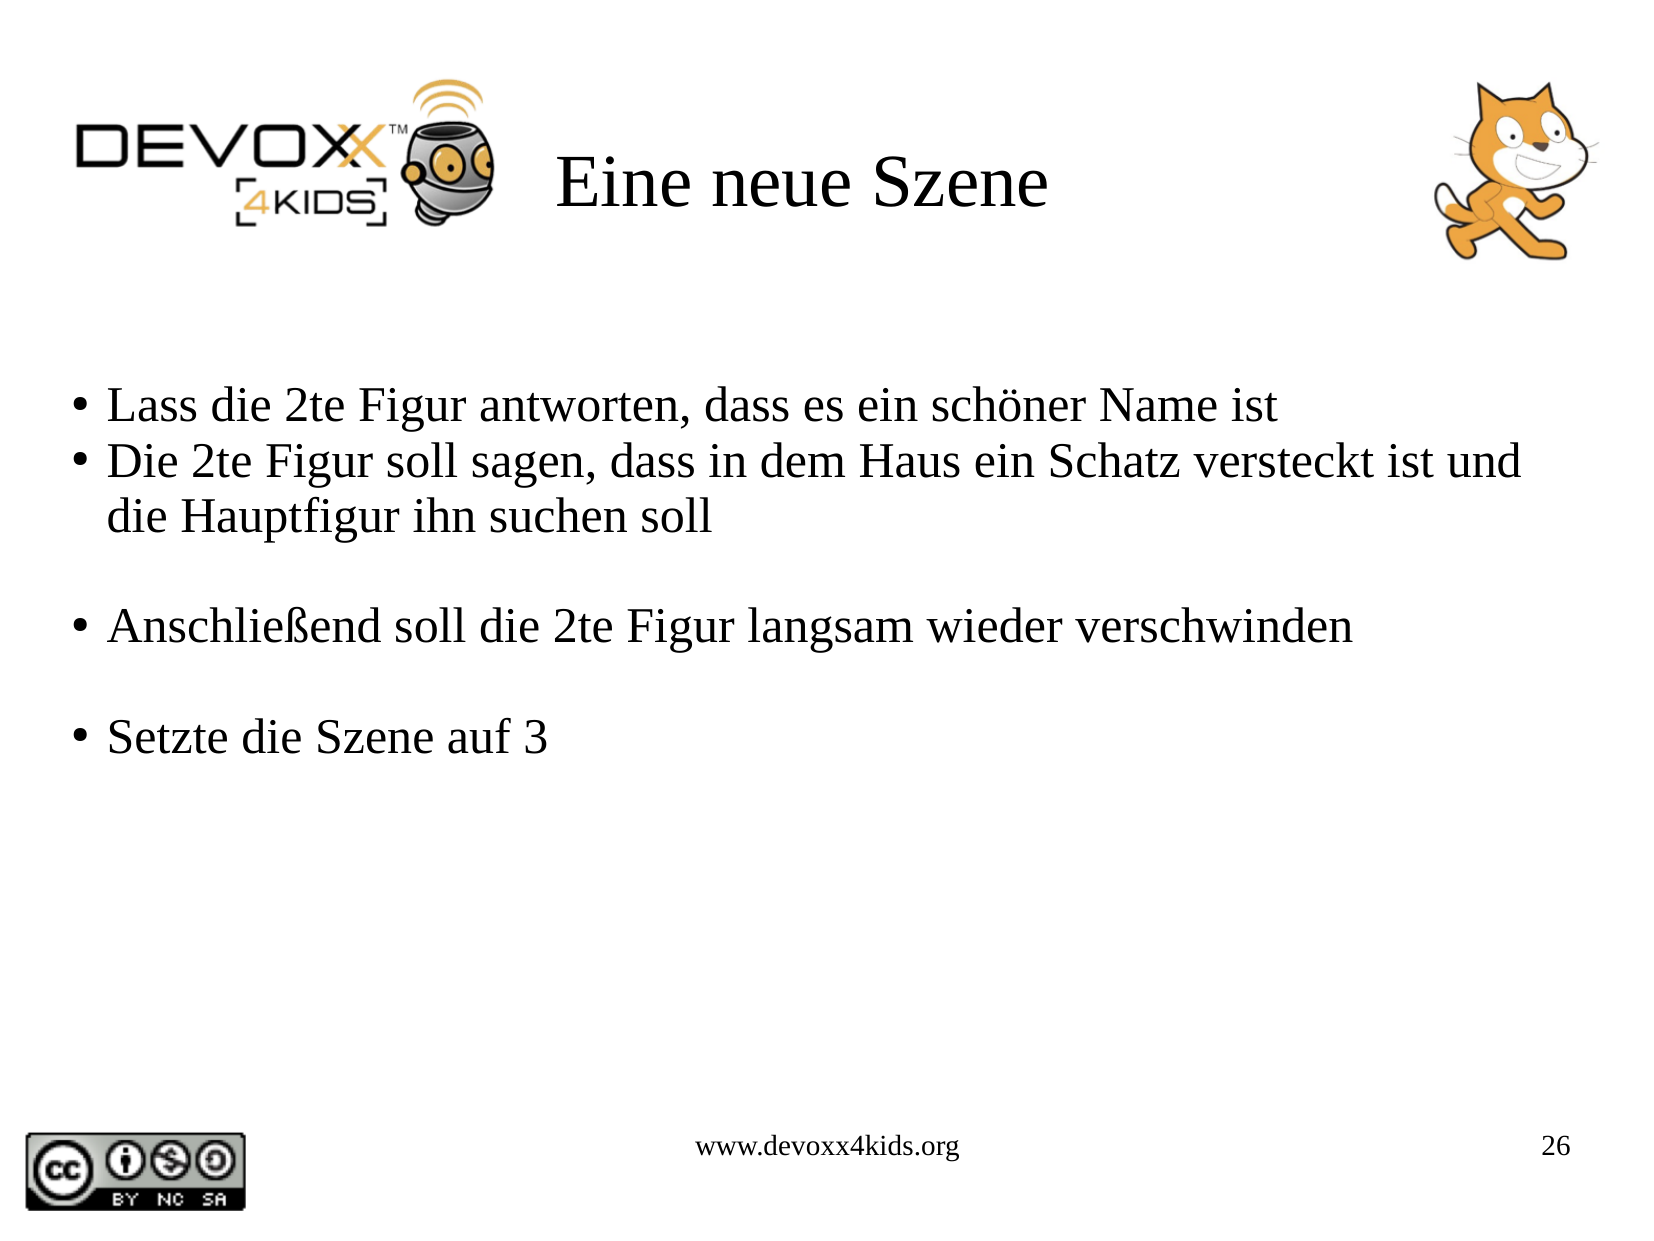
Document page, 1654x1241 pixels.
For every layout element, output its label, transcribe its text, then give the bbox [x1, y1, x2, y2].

subtitle Lass die 2te Figur antworten, dass es ein schöner Name ist Die 2te Figur soll sagen, dass in dem Haus ein Schatz versteckt ist und die Hauptfigur ihn suchen soll Anschließend soll die 2te Figur langsam wieder verschwinden Setzte die Szene auf 3 [71, 266, 1560, 1004]
picture [14, 1121, 249, 1212]
title Eine neue Szene [555, 78, 1347, 266]
picture [1431, 54, 1607, 272]
picture [35, 58, 511, 255]
